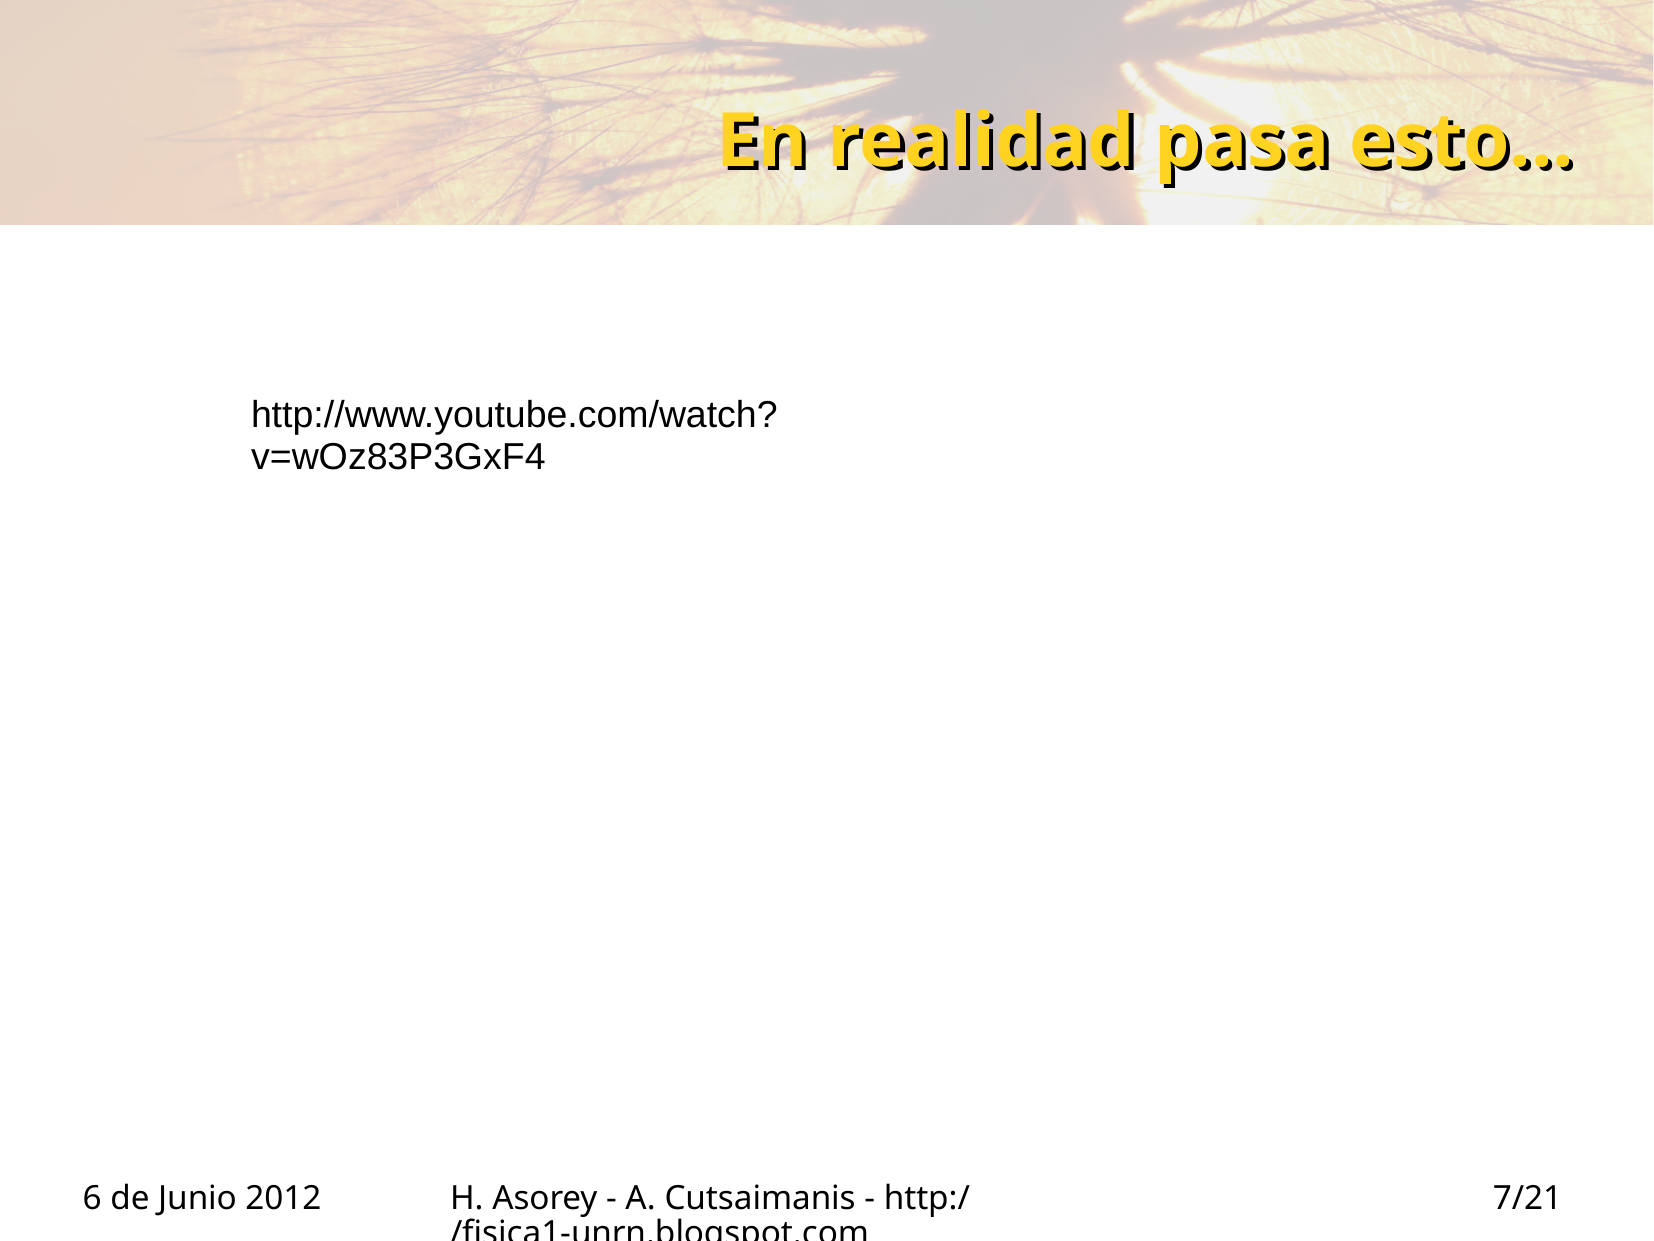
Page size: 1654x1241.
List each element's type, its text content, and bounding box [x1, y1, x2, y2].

title En realidad pasa esto... [86, 49, 1576, 226]
text_box http://www.youtube.com/watch?v=wOz83P3GxF4 [236, 385, 1083, 443]
picture [0, 0, 1654, 225]
